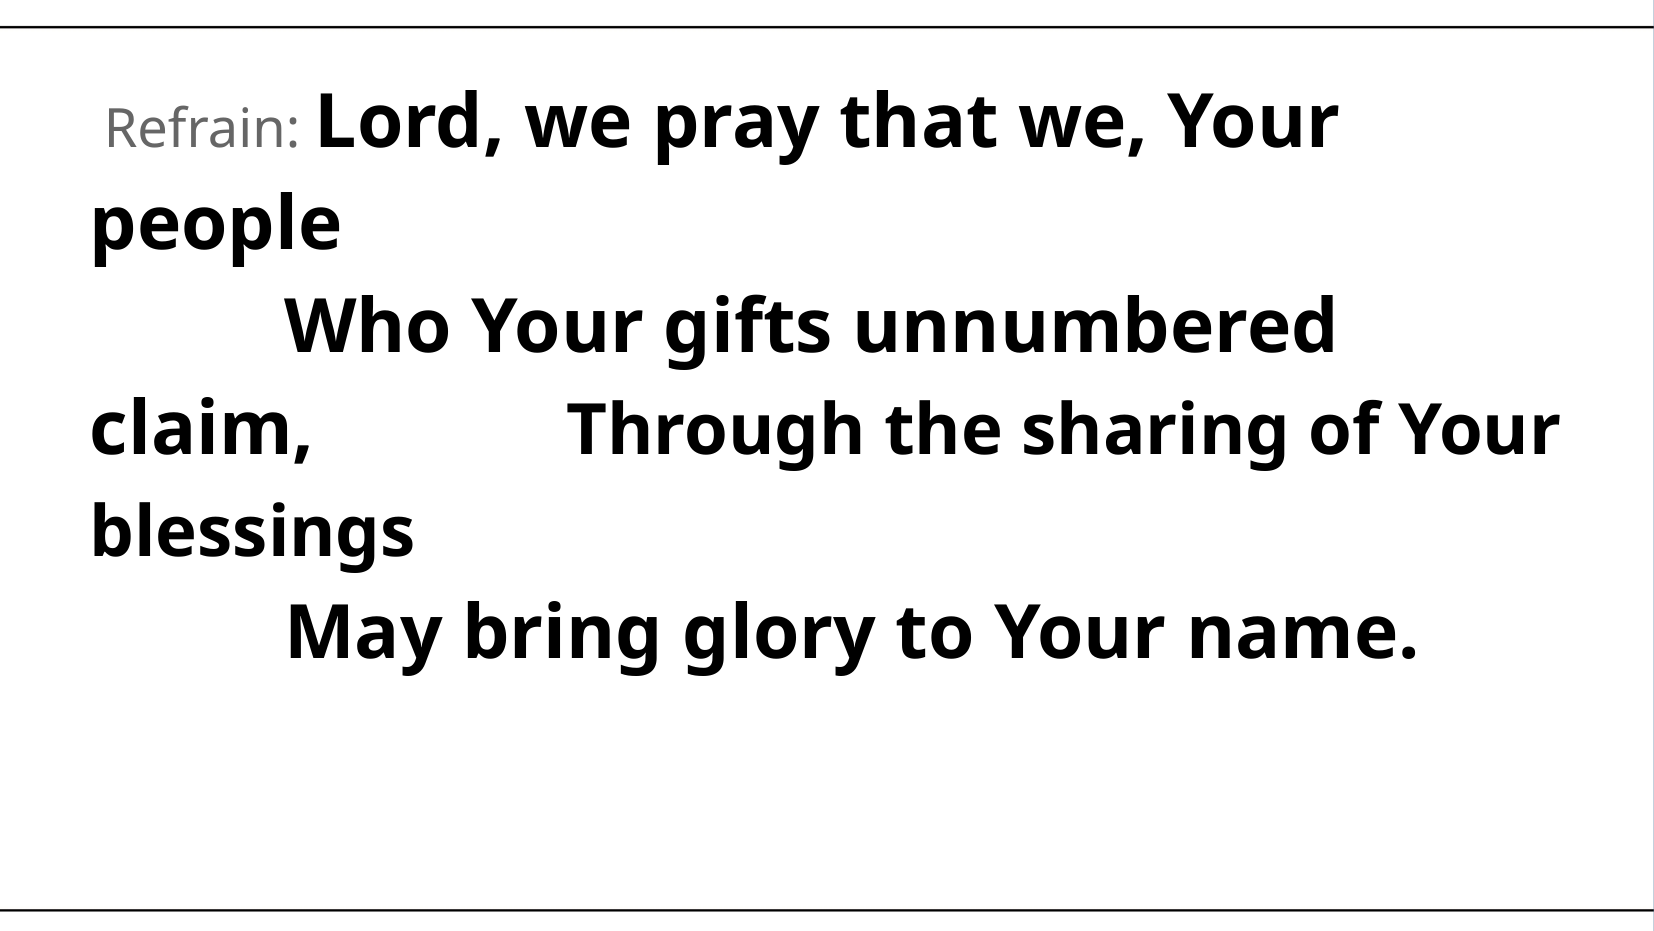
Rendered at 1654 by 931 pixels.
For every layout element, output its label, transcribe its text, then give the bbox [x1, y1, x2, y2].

picture [0, 0, 1654, 931]
text_box Refrain: Lord, we pray that we, Your people Who Your gifts unnumbered claim, Through the sharing of Your blessings May bring glory to Your name. [75, 60, 1591, 511]
